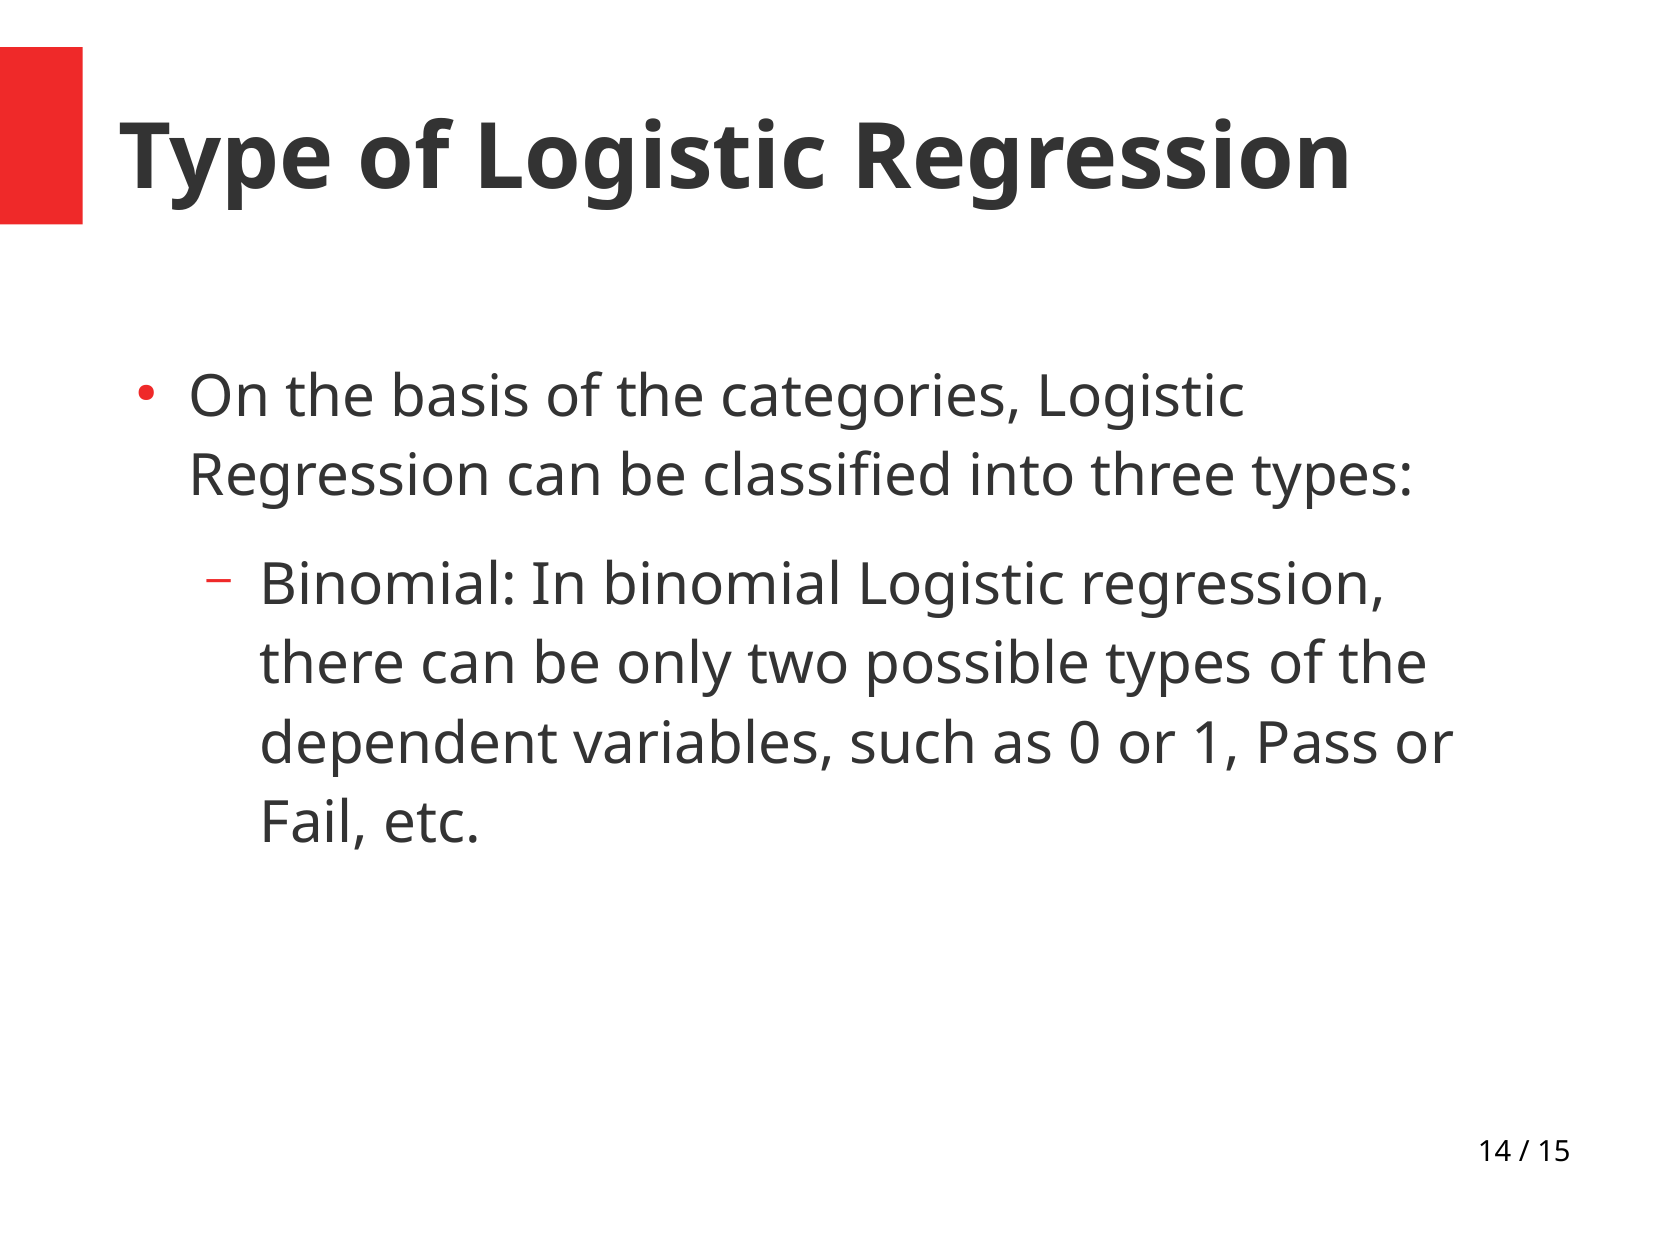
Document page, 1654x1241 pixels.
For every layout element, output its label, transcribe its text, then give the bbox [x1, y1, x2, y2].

list On the basis of the categories, Logistic Regression can be classified into three types: Binomial: In binomial Logistic regression, there can be only two possible types of the dependent variables, such as 0 or 1, Pass or Fail, etc. [118, 354, 1536, 1074]
title Type of Logistic Regression [118, 49, 1571, 257]
